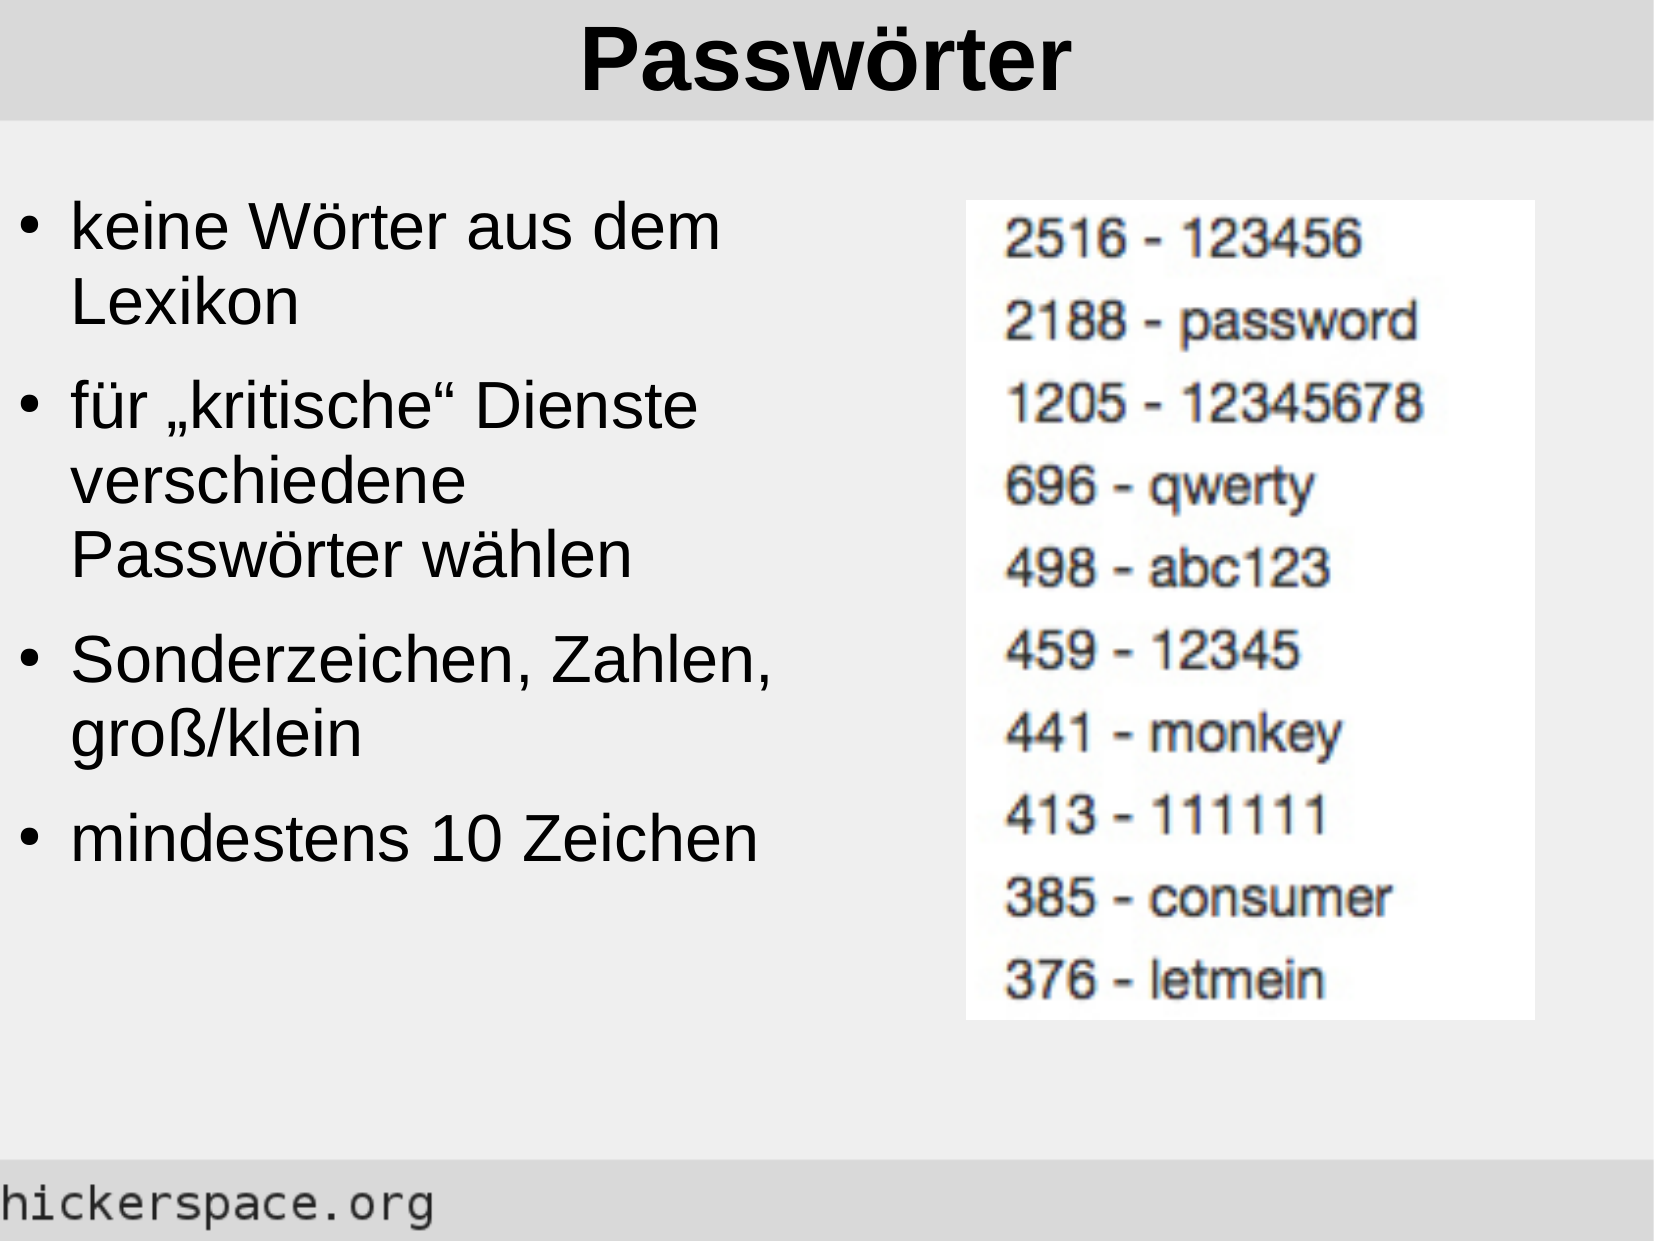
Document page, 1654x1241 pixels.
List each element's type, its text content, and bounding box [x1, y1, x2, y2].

picture [0, 119, 1654, 1241]
title Passwörter [0, 0, 1654, 119]
list keine Wörter aus dem Lexikon für „kritische“ Dienste verschiedene Passwörter wählen Sonderzeichen, Zahlen, groß/klein mindestens 10 Zeichen [0, 188, 807, 1008]
